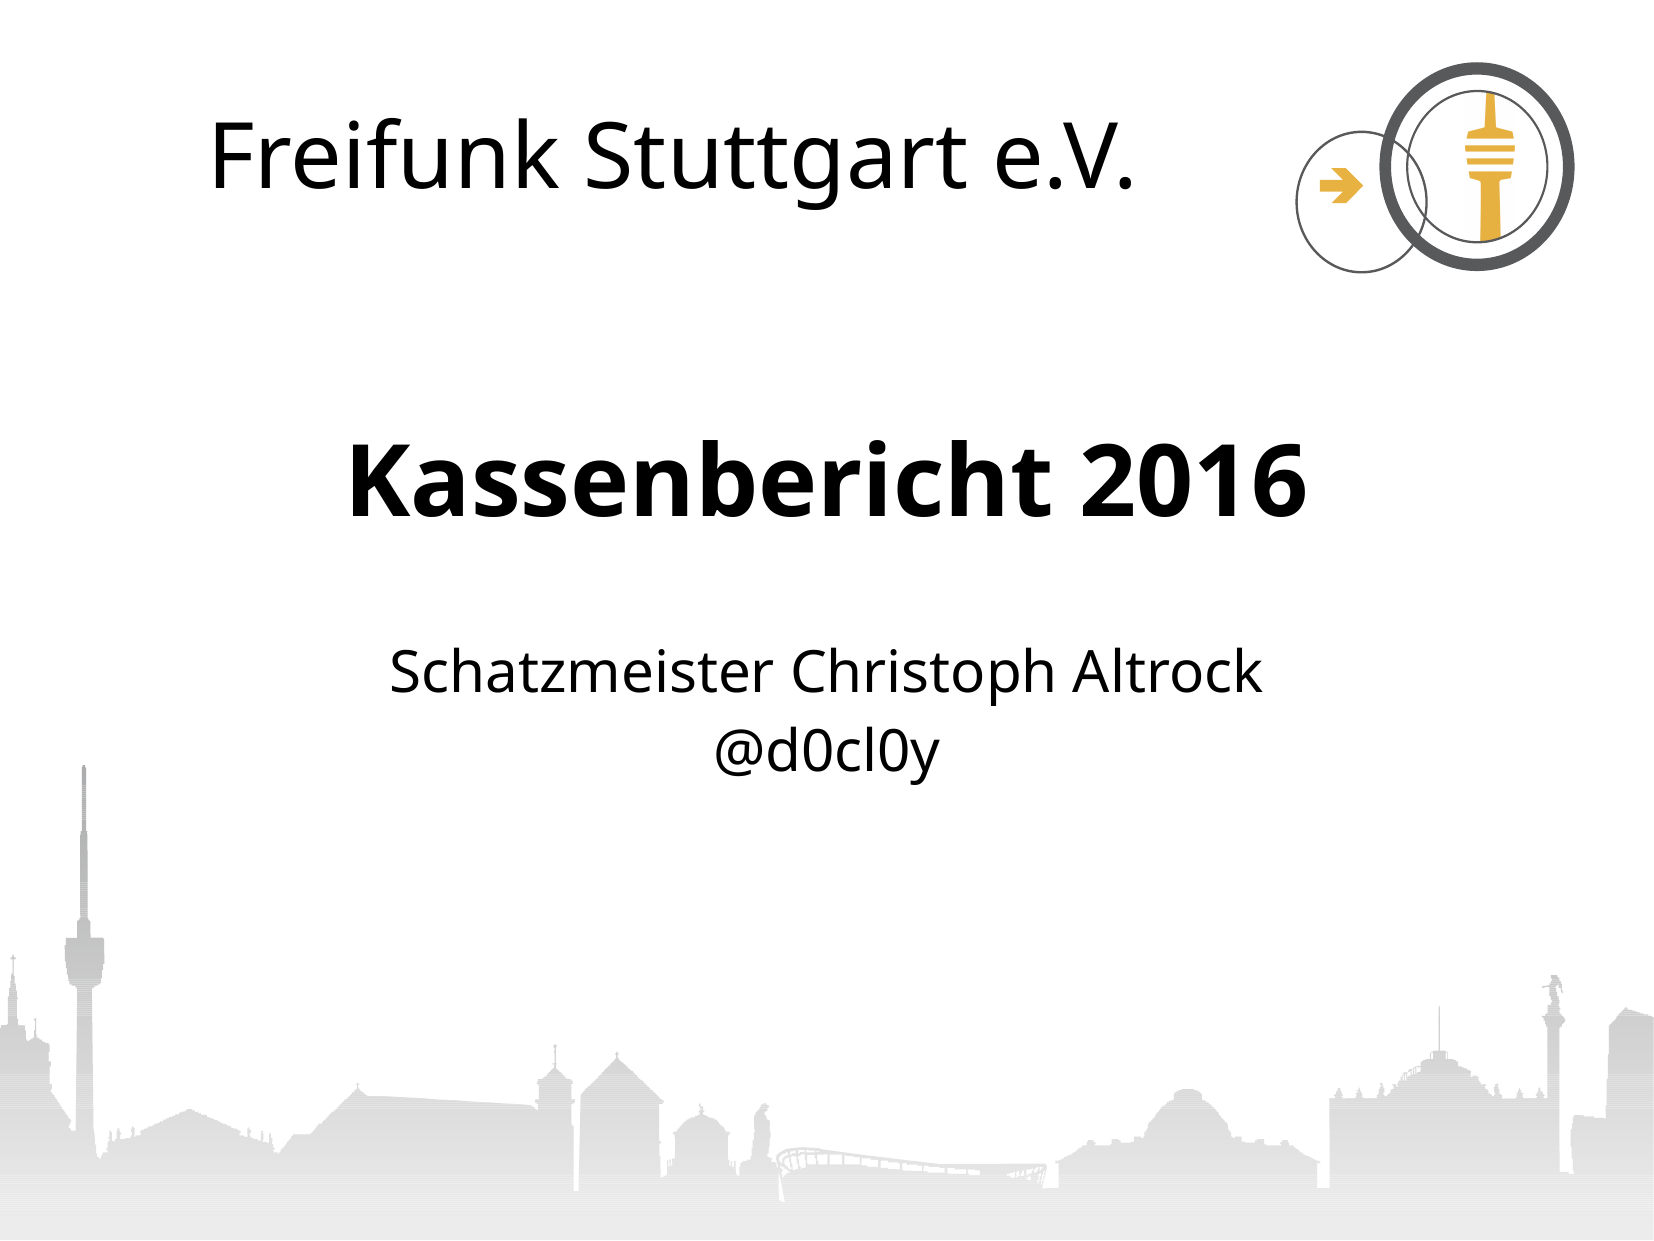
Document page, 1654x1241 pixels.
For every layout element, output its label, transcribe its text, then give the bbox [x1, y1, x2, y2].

subtitle Kassenbericht 2016 Schatzmeister Christoph Altrock @d0cl0y [82, 290, 1571, 1146]
title Freifunk Stuttgart e.V. [82, 49, 1288, 257]
